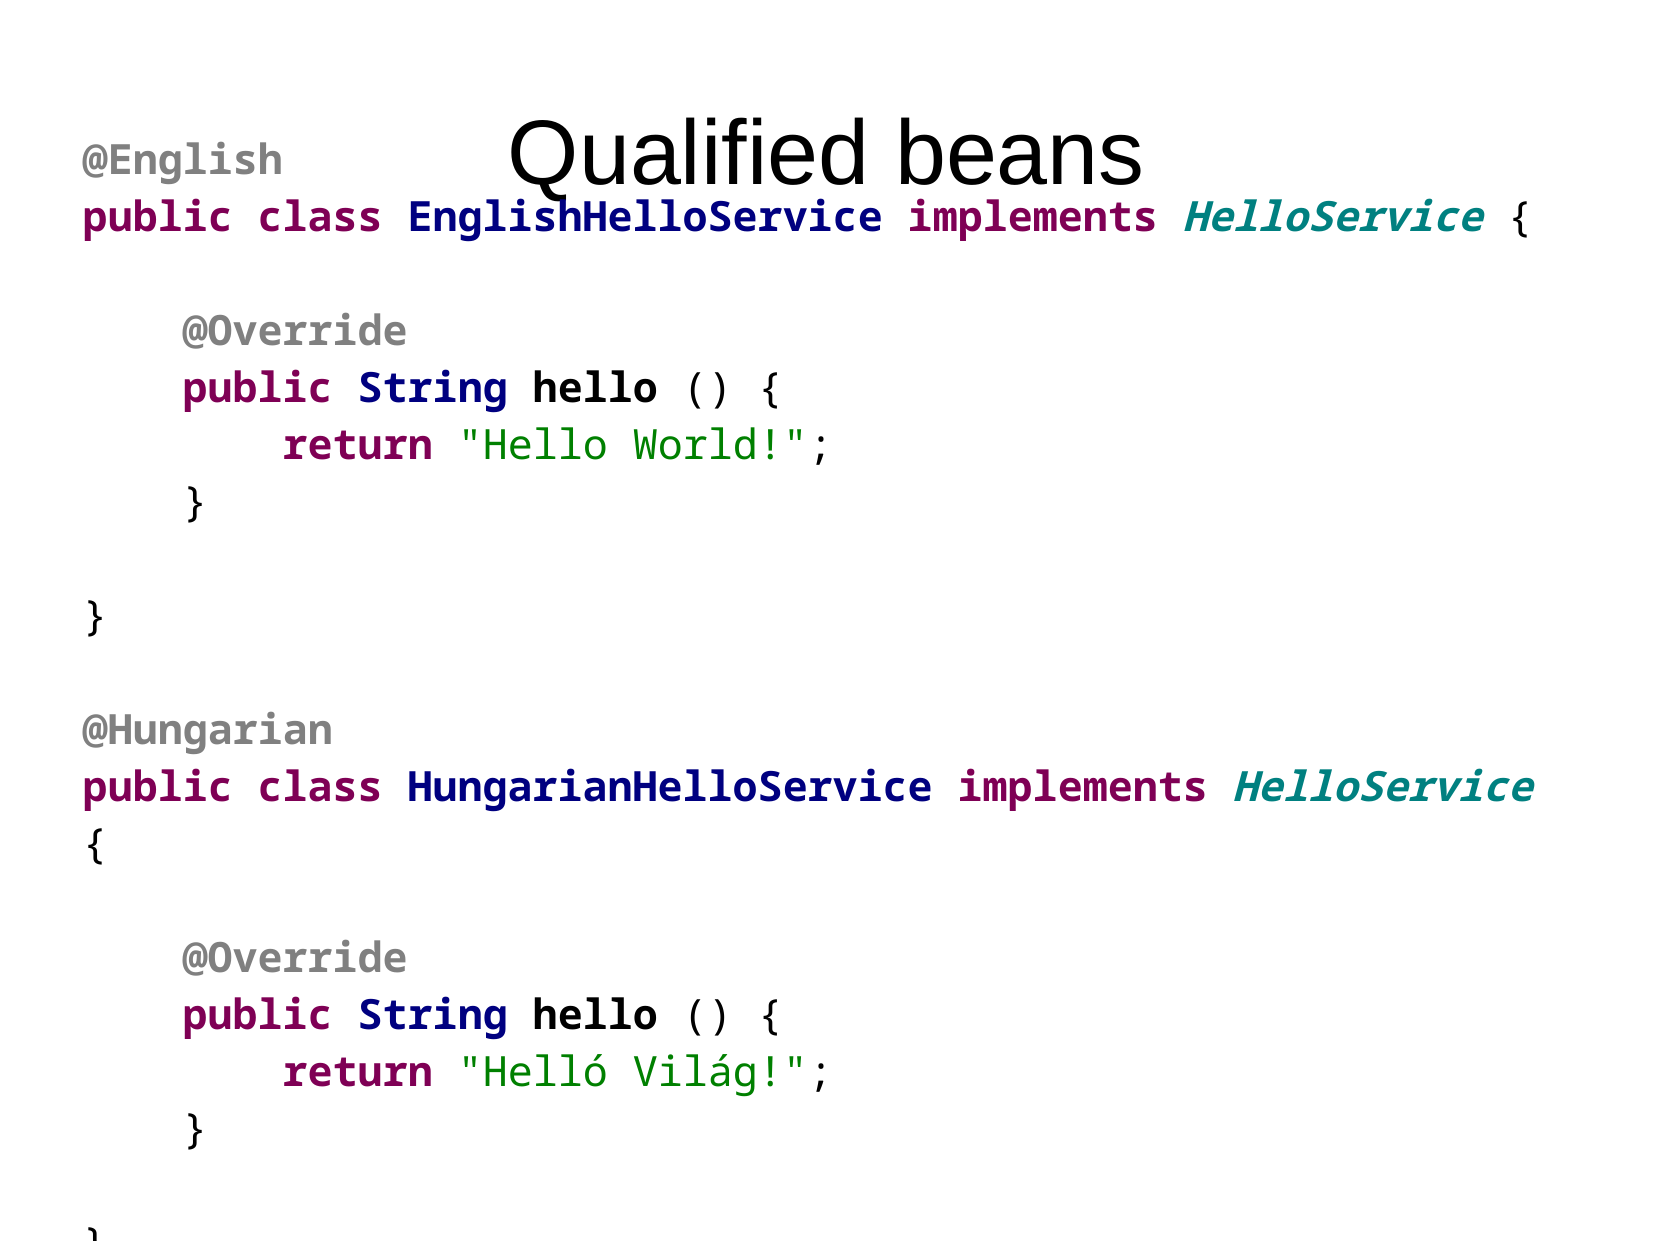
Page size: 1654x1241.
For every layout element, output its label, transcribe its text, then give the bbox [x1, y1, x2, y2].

title Qualified beans [82, 49, 1571, 233]
list @English public class EnglishHelloService implements HelloService { @Override public String hello () { return "Hello World!"; } } @Hungarian public class HungarianHelloService implements HelloService { @Override public String hello () { return "Helló Világ!"; } } [82, 233, 1571, 1166]
